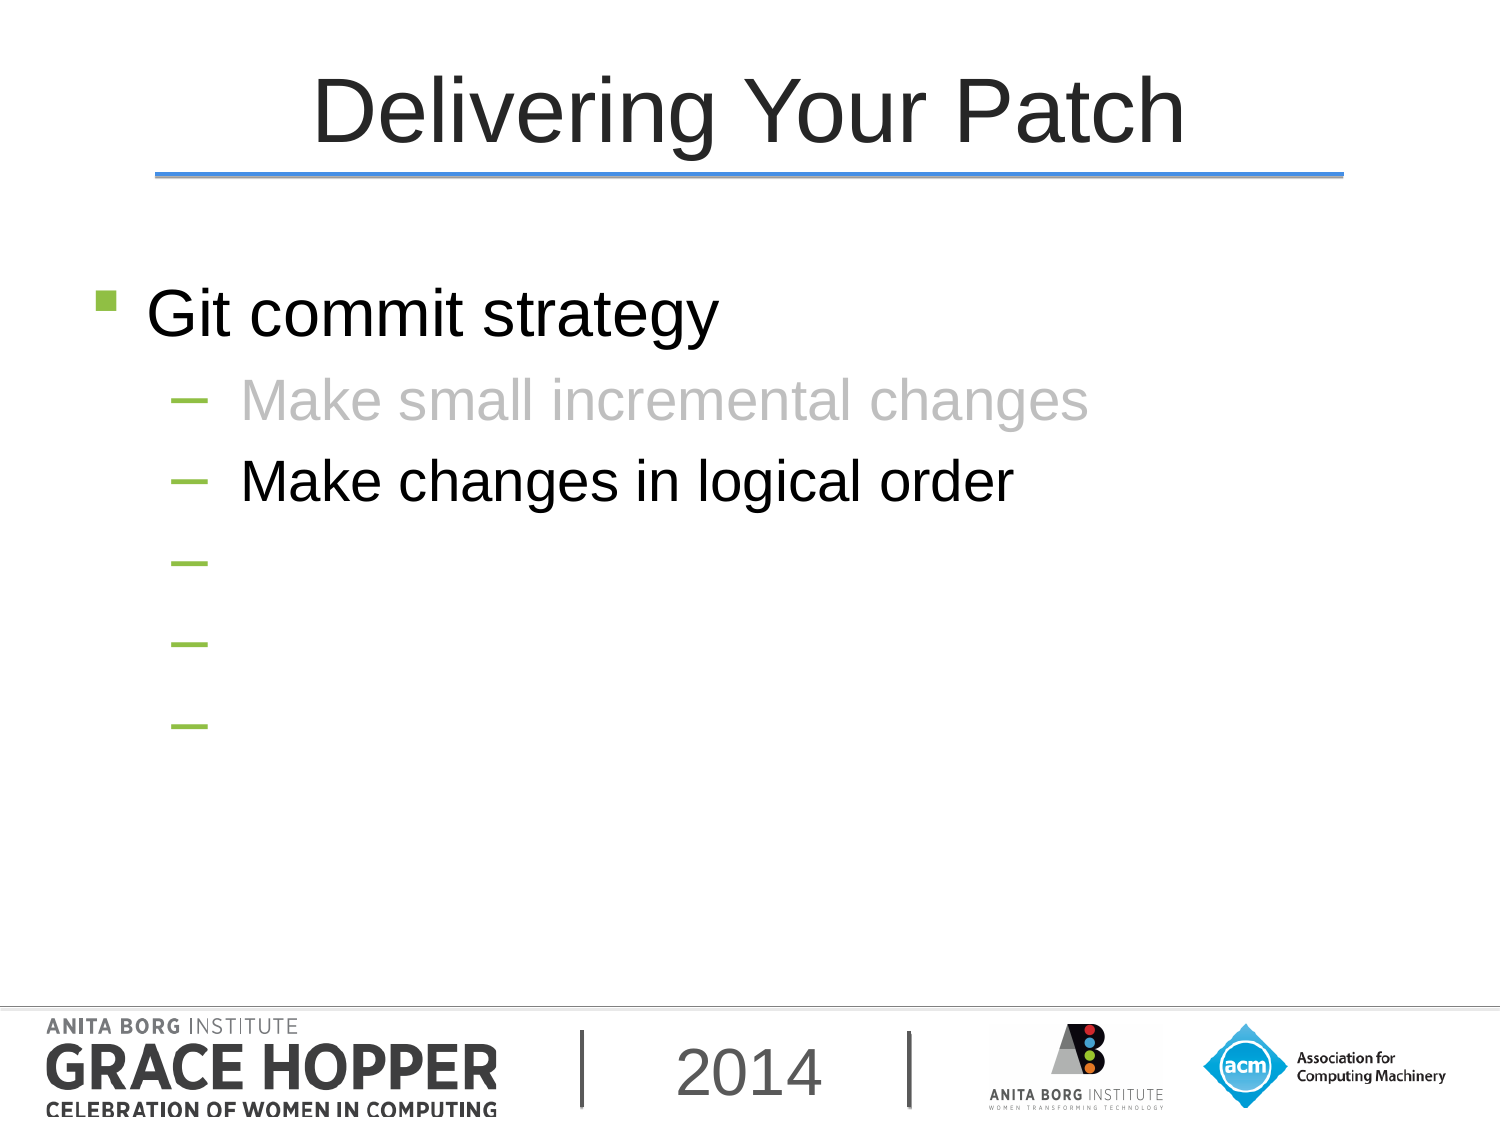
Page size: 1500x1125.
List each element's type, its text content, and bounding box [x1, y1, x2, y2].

title Delivering Your Patch [75, 19, 1425, 191]
list Git commit strategy Make small incremental changes Make changes in logical order Each change should be encapsulated Be prepared to alter previous commits Be prepared for upstream changes as you update your sources [75, 262, 1425, 1005]
picture [989, 1024, 1163, 1110]
